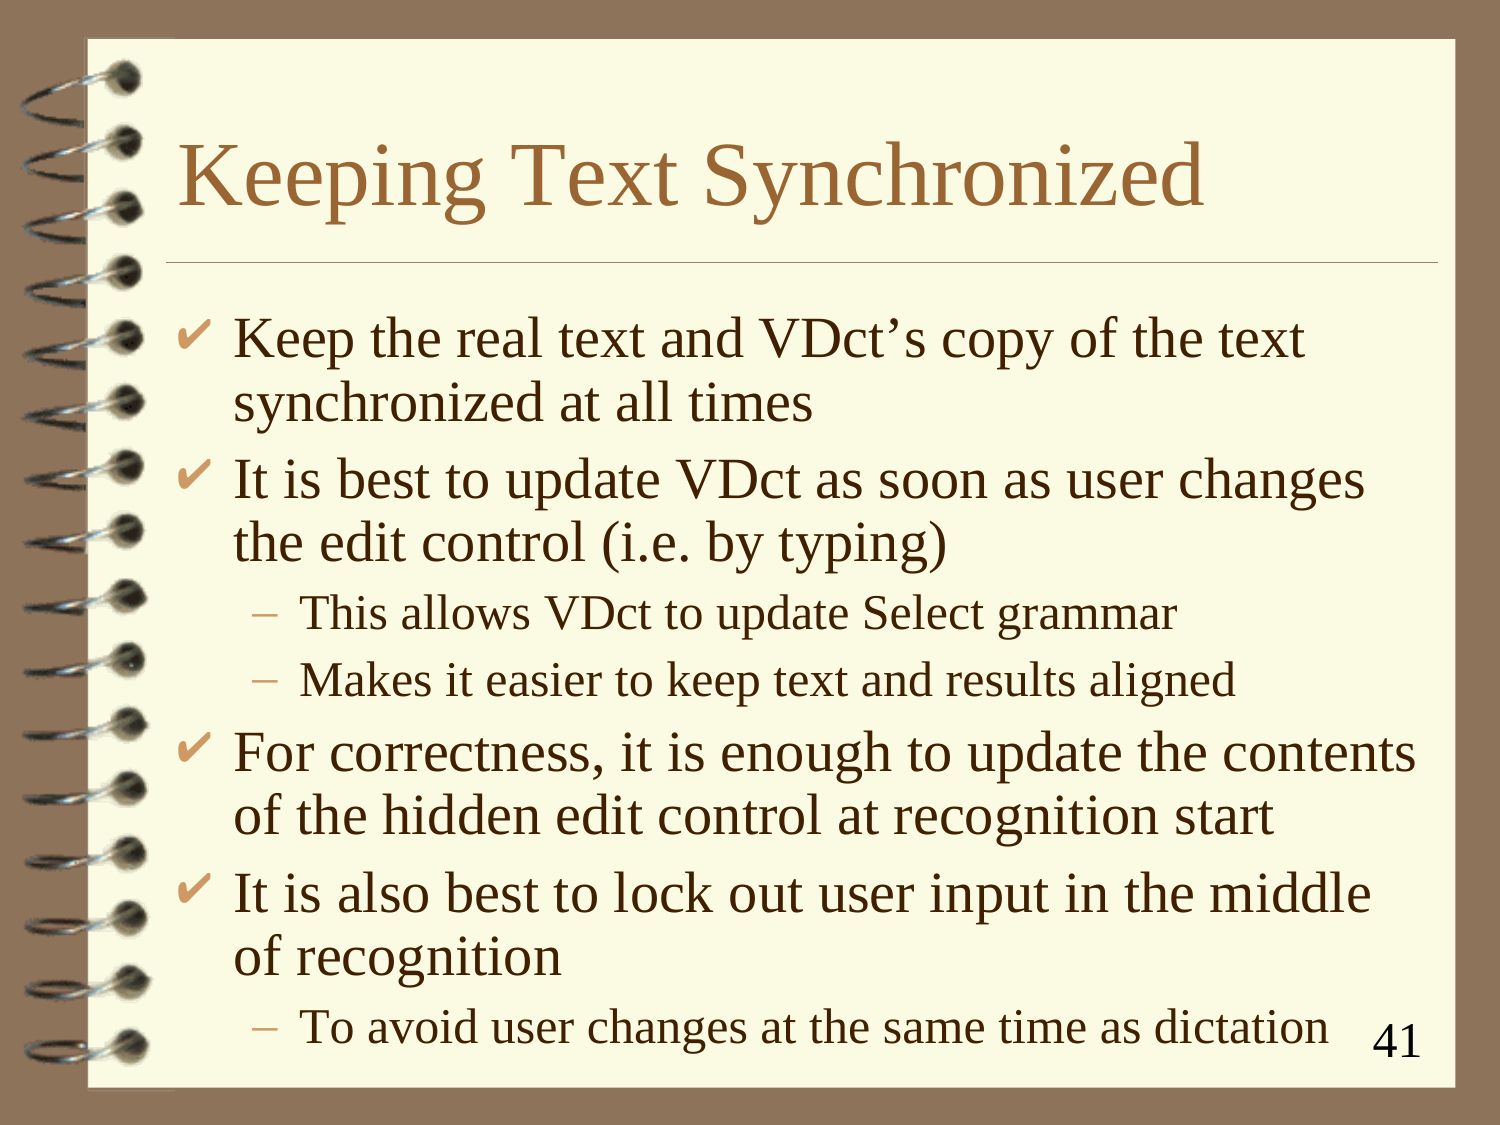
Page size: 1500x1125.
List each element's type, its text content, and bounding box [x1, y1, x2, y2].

list Keep the real text and VDct’s copy of the text synchronized at all times It is best to update VDct as soon as user changes the edit control (i.e. by typing) This allows VDct to update Select grammar Makes it easier to keep text and results aligned For correctness, it is enough to update the contents of the hidden edit control at recognition start It is also best to lock out user input in the middle of recognition To avoid user changes at the same time as dictation [162, 299, 1438, 976]
picture [0, 0, 175, 1125]
title Keeping Text Synchronized [162, 74, 1438, 263]
